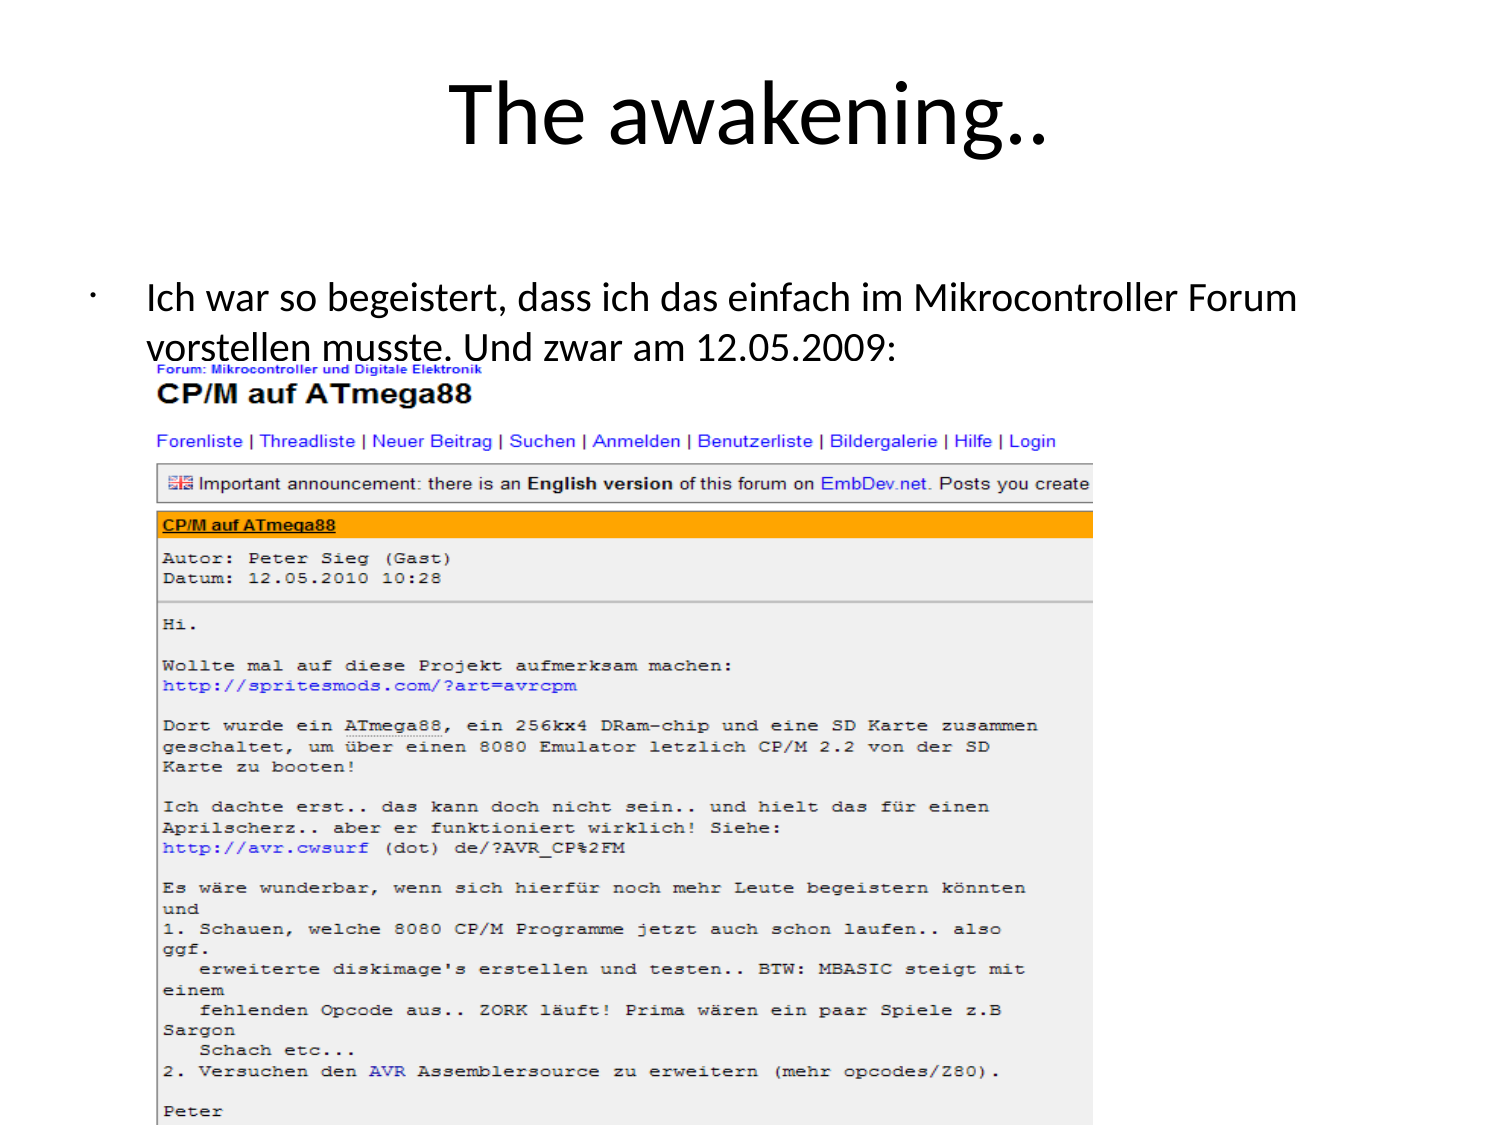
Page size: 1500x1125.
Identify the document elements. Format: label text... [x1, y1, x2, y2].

picture [146, 361, 1093, 1125]
list Ich war so begeistert, dass ich das einfach im Mikrocontroller Forum vorstellen musste. Und zwar am 12.05.2009: [75, 262, 1425, 1005]
title The awakening.. [75, 45, 1425, 233]
